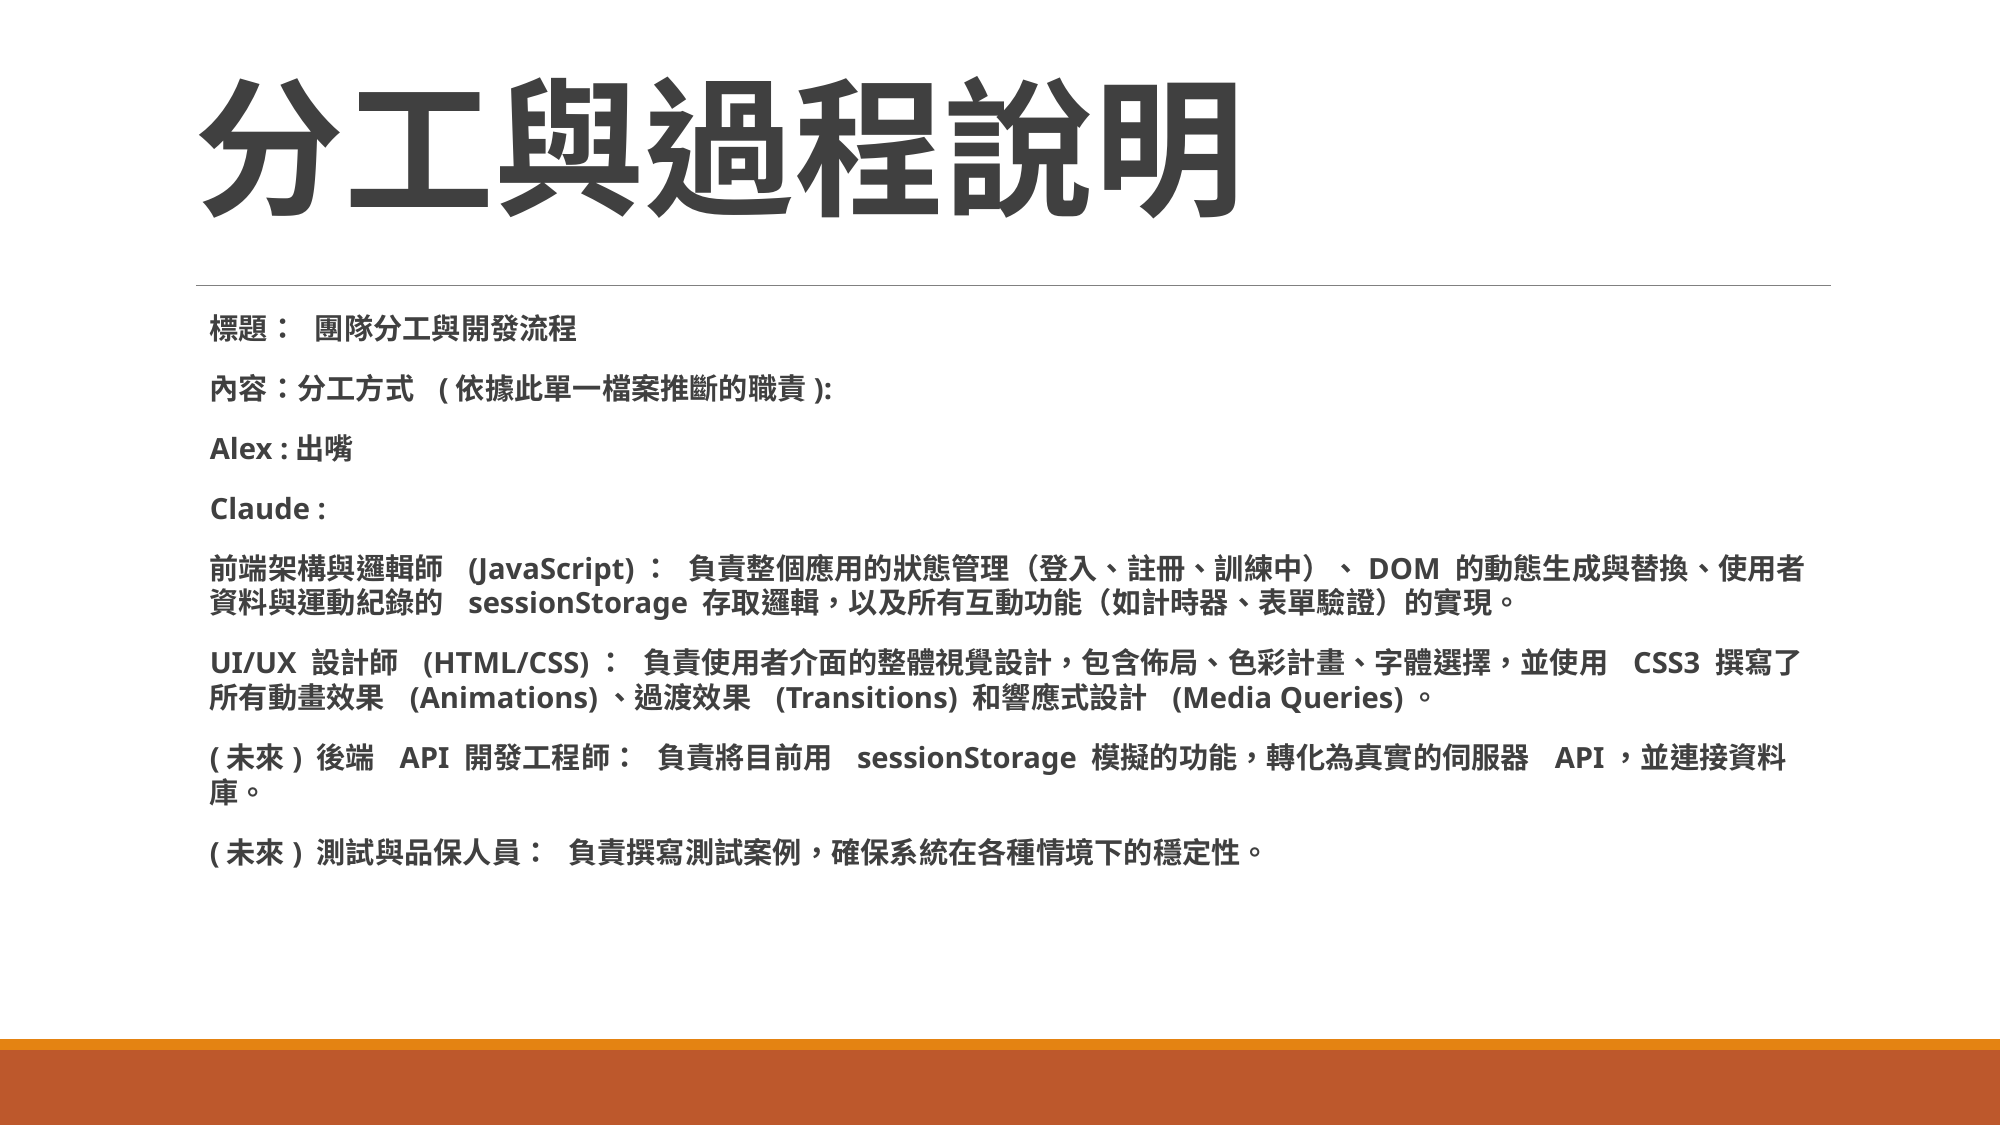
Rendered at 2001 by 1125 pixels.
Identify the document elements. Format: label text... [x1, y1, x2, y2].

list 標題： 團隊分工與開發流程 內容：分工方式 (依據此單一檔案推斷的職責): Alex :出嘴 Claude : 前端架構與邏輯師 (JavaScript)： 負責整個應用的狀態管理（登入、註冊、訓練中）、DOM 的動態生成與替換、使用者資料與運動紀錄的 sessionStorage 存取邏輯，以及所有互動功能（如計時器、表單驗證）的實現。 UI/UX 設計師 (HTML/CSS)： 負責使用者介面的整體視覺設計，包含佈局、色彩計畫、字體選擇，並使用 CSS3 撰寫了所有動畫效果 (Animations)、過渡效果 (Transitions) 和響應式設計 (Media Queries)。 (未來) 後端 API 開發工程師： 負責將目前用 sessionStorage 模擬的功能，轉化為真實的伺服器 API，並連接資料庫。 (未來) 測試與品保人員： 負責撰寫測試案例，確保系統在各種情境下的穩定性。 [180, 302, 1830, 963]
title 分工與過程說明 [180, 47, 1830, 285]
